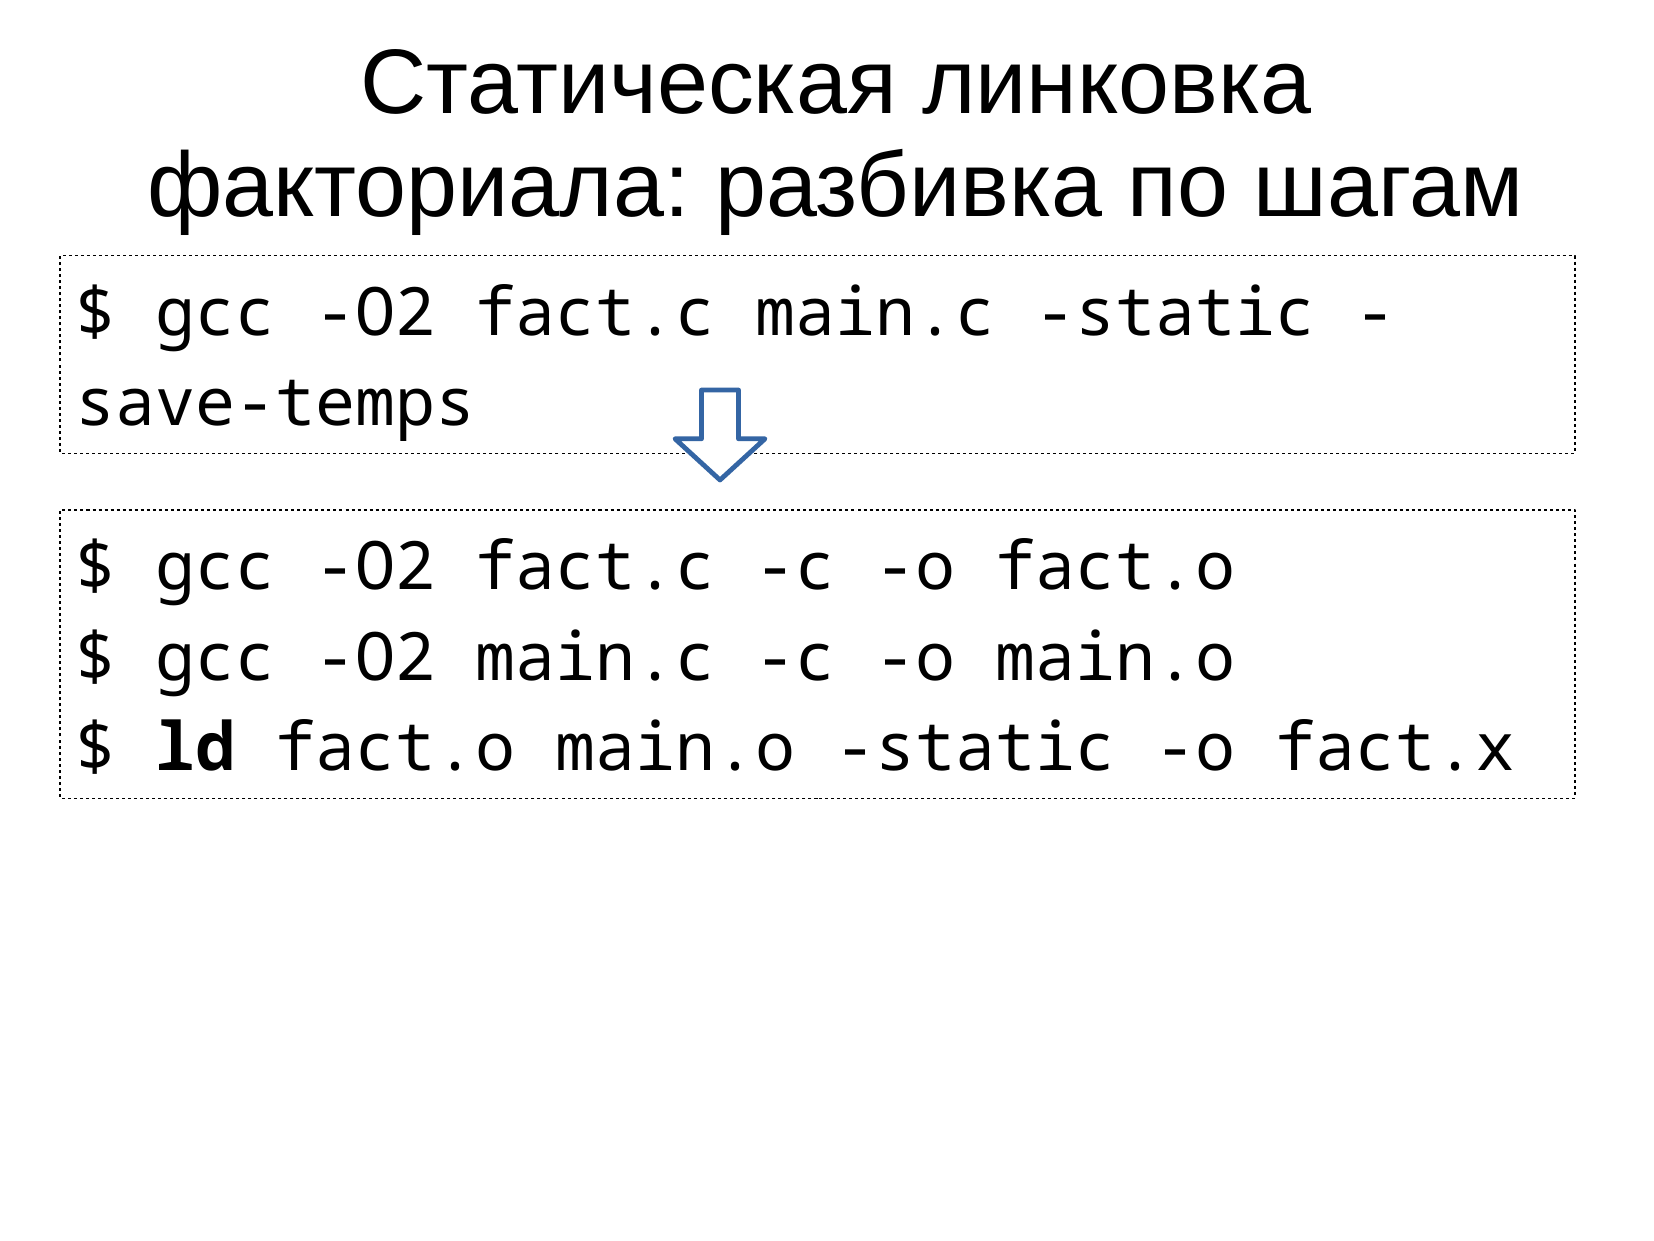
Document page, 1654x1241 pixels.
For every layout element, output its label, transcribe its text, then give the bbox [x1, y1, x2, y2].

text_box [675, 390, 766, 481]
text_box $ gcc -O2 fact.c -c -o fact.o $ gcc -O2 main.c -c -o main.o $ ld fact.o main.o -static -o fact.x [60, 510, 1576, 793]
title Статическая линковка факториала: разбивка по шагам [82, 30, 1591, 238]
text_box $ gcc -O2 fact.c main.c -static -save-temps [60, 255, 1576, 361]
